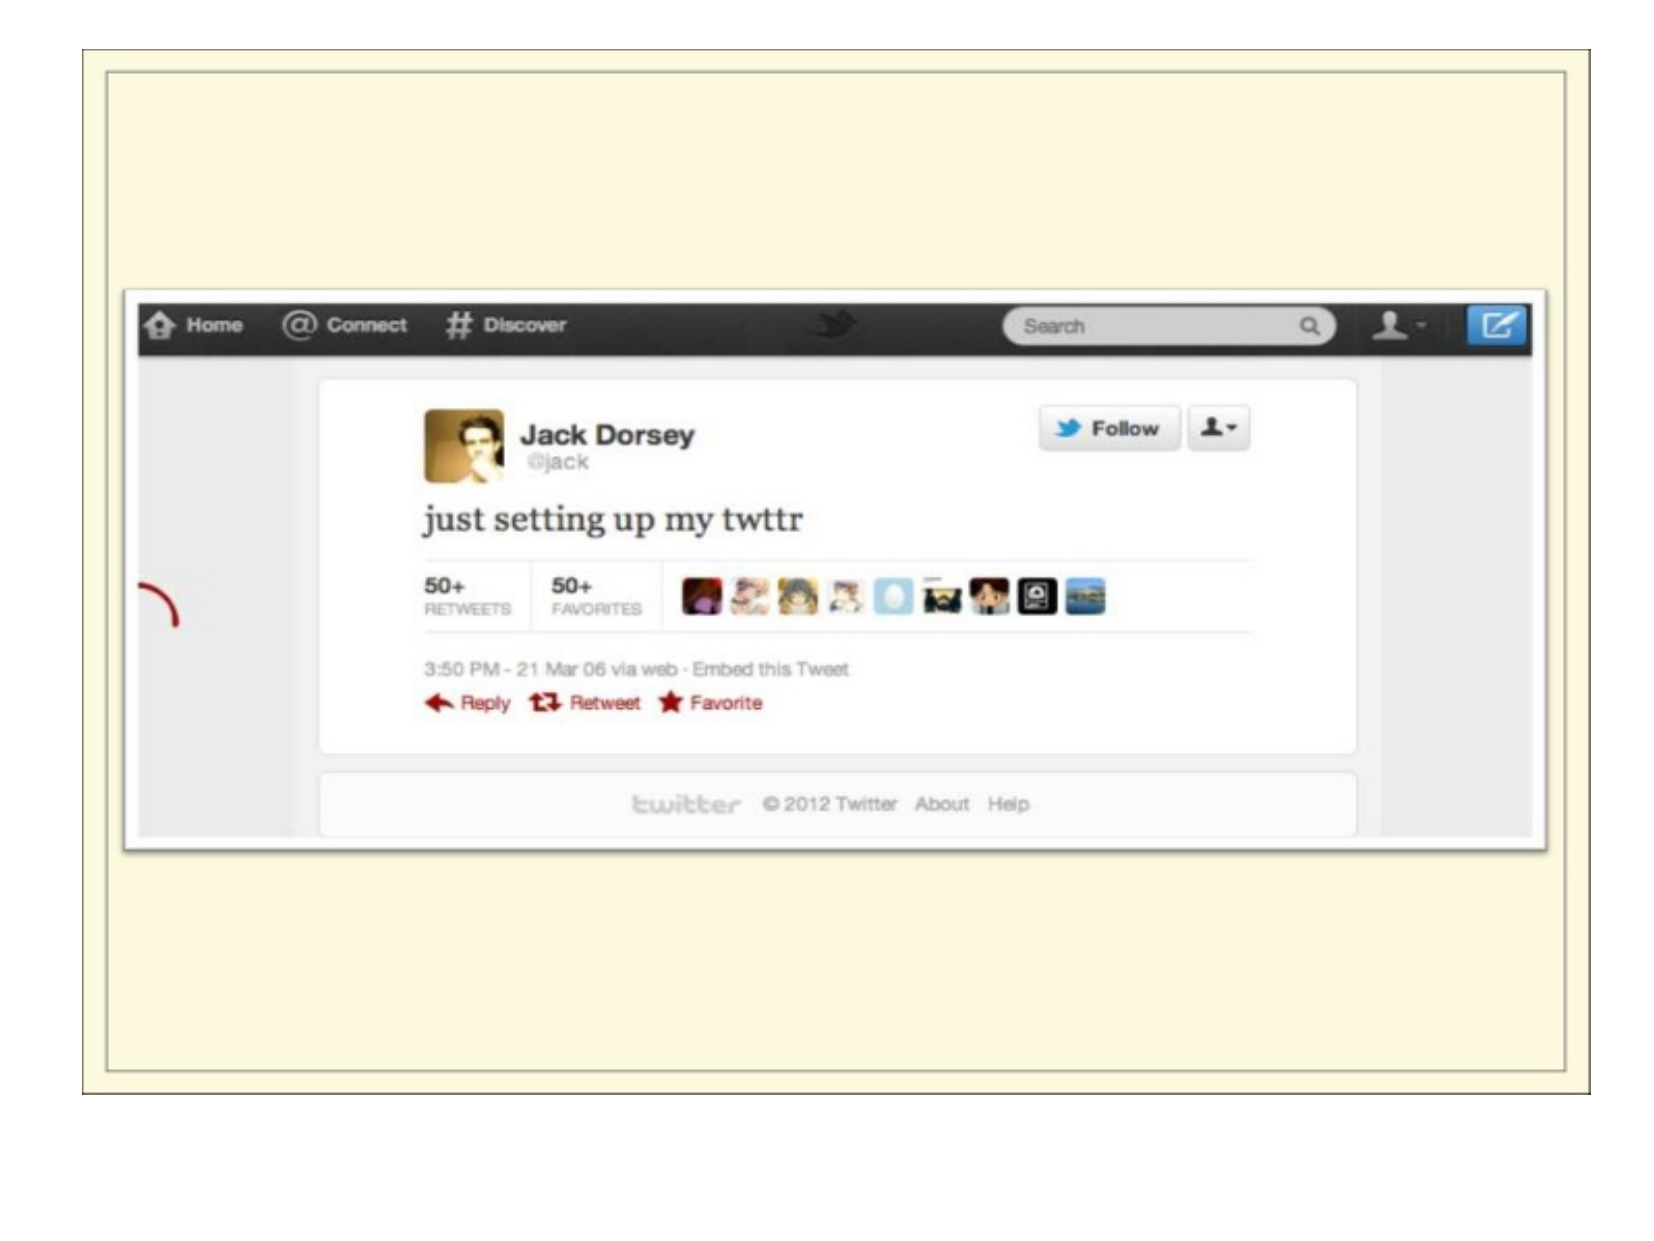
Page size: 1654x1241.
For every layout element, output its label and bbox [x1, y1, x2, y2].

picture [82, 49, 1591, 1096]
